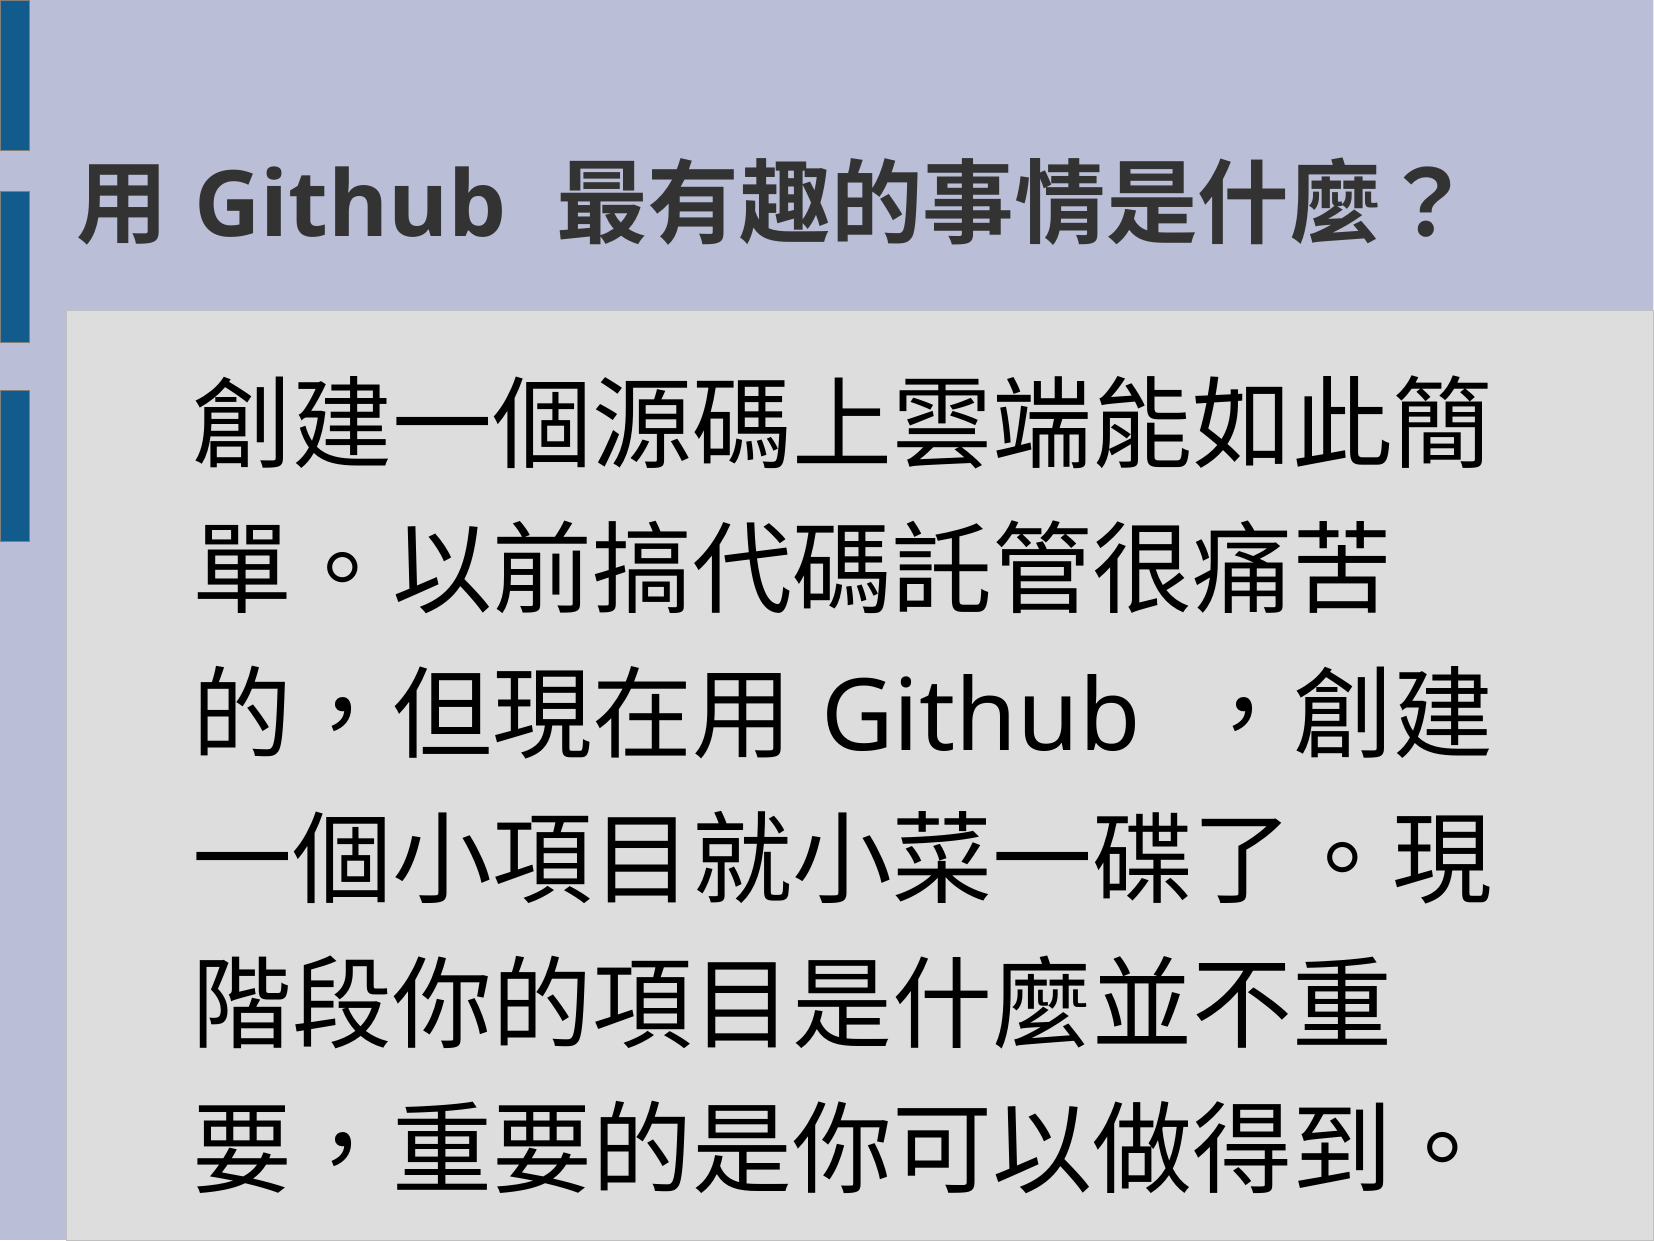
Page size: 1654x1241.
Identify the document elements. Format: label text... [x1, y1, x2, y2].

title 用Github 最有趣的事情是什麼？ [76, 86, 1654, 308]
list 創建一個源碼上雲端能如此簡單。以前搞代碼託管很痛苦的，但現在用Github ，創建一個小項目就小菜一碟了。現階段你的項目是什麼並不重要，重要的是你可以做得到。 [121, 344, 1534, 1127]
